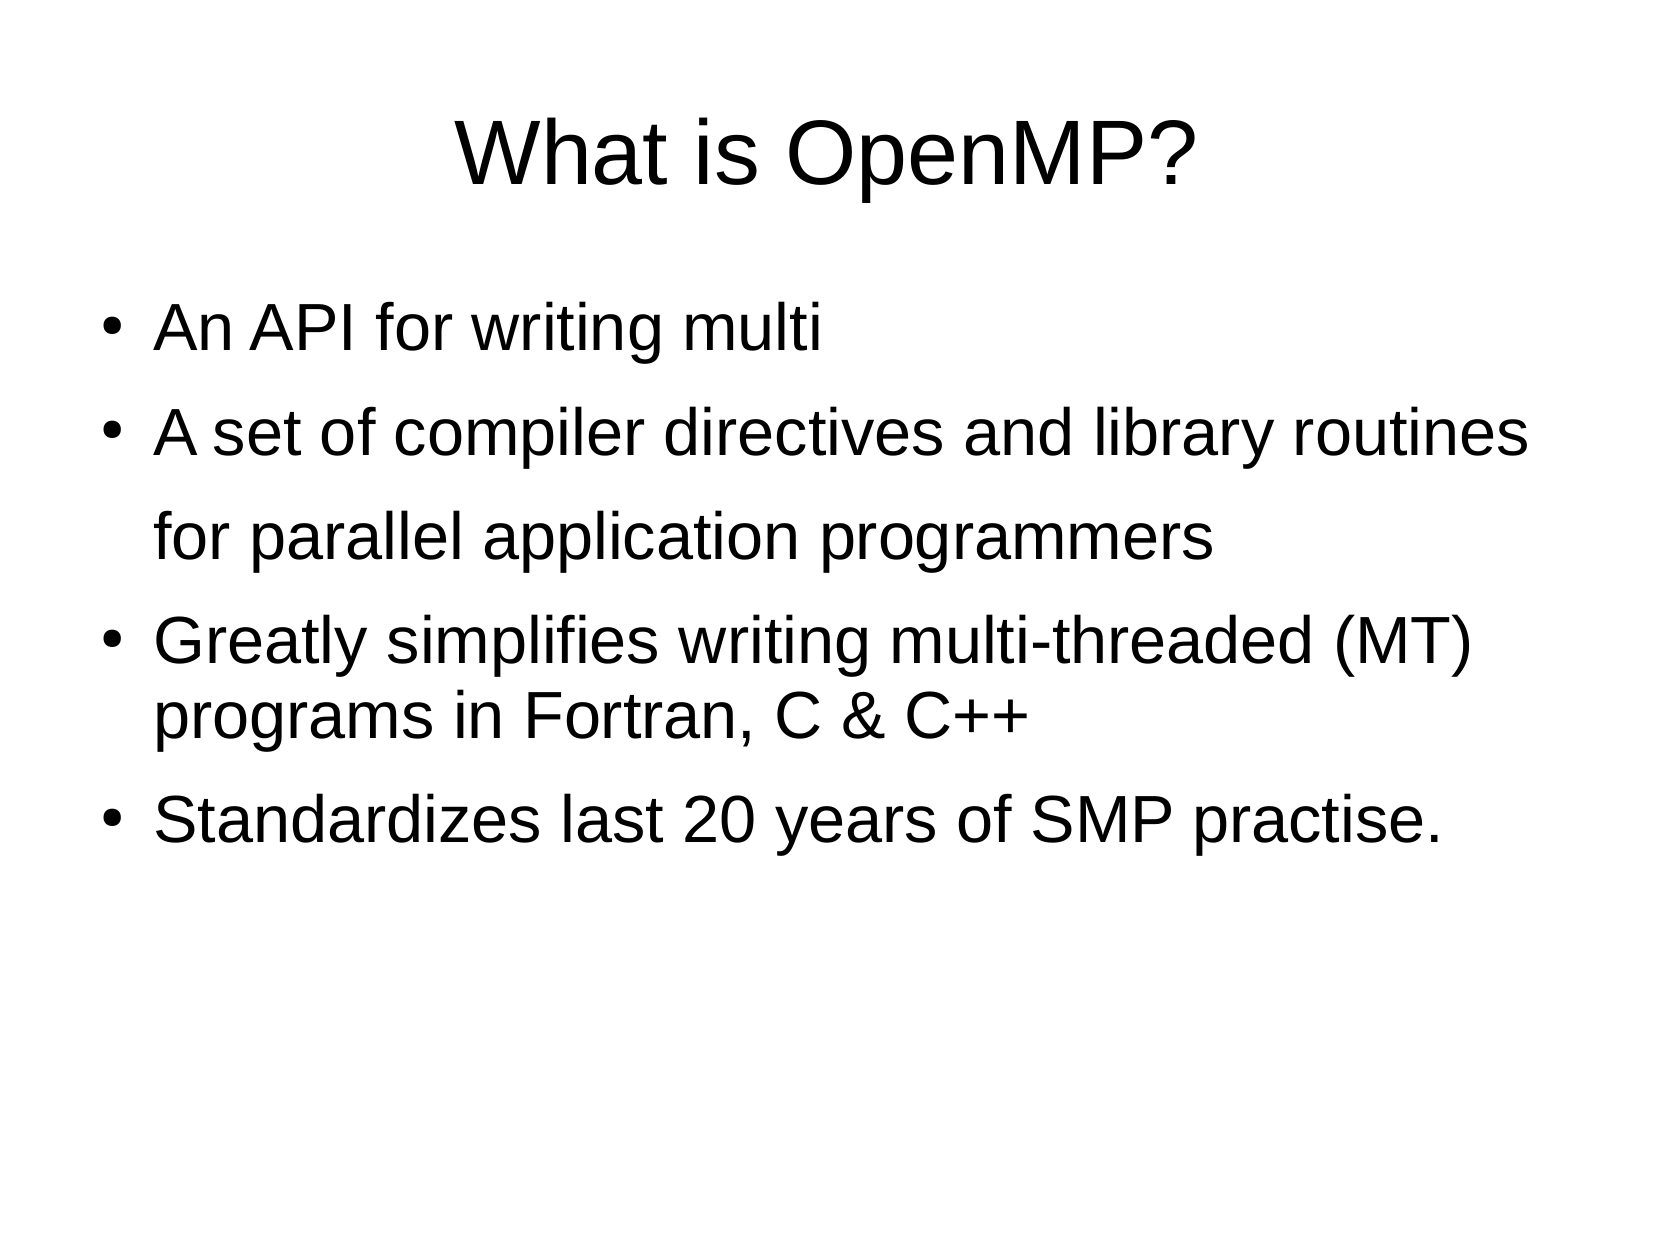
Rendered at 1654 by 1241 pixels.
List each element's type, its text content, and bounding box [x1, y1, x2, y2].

list An API for writing multi A set of compiler directives and library routines for parallel application programmers Greatly simplifies writing multi-threaded (MT) programs in Fortran, C & C++ Standardizes last 20 years of SMP practise. [82, 290, 1538, 1010]
title What is OpenMP? [82, 49, 1571, 257]
